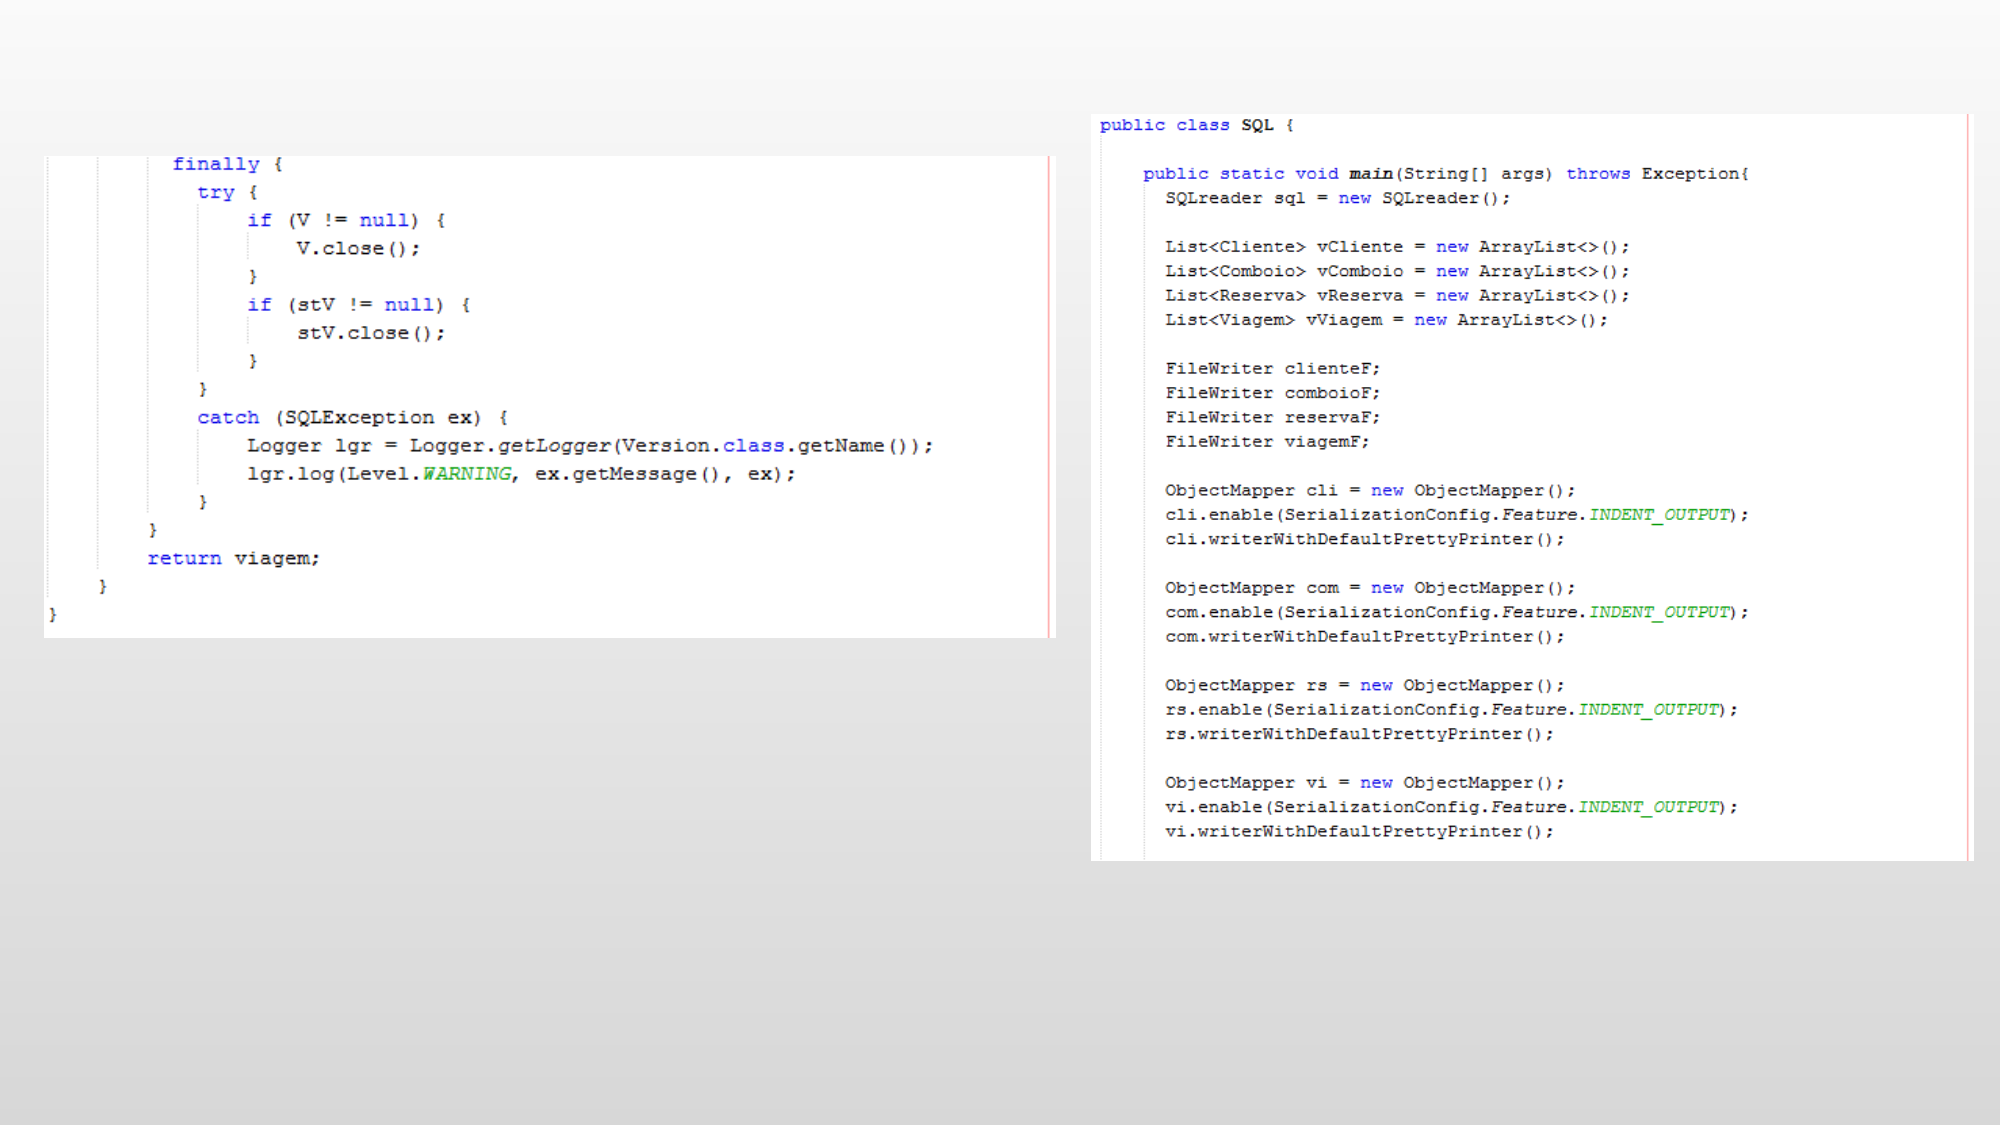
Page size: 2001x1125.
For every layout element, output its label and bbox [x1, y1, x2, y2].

picture [44, 156, 1056, 638]
picture [1091, 114, 1974, 861]
